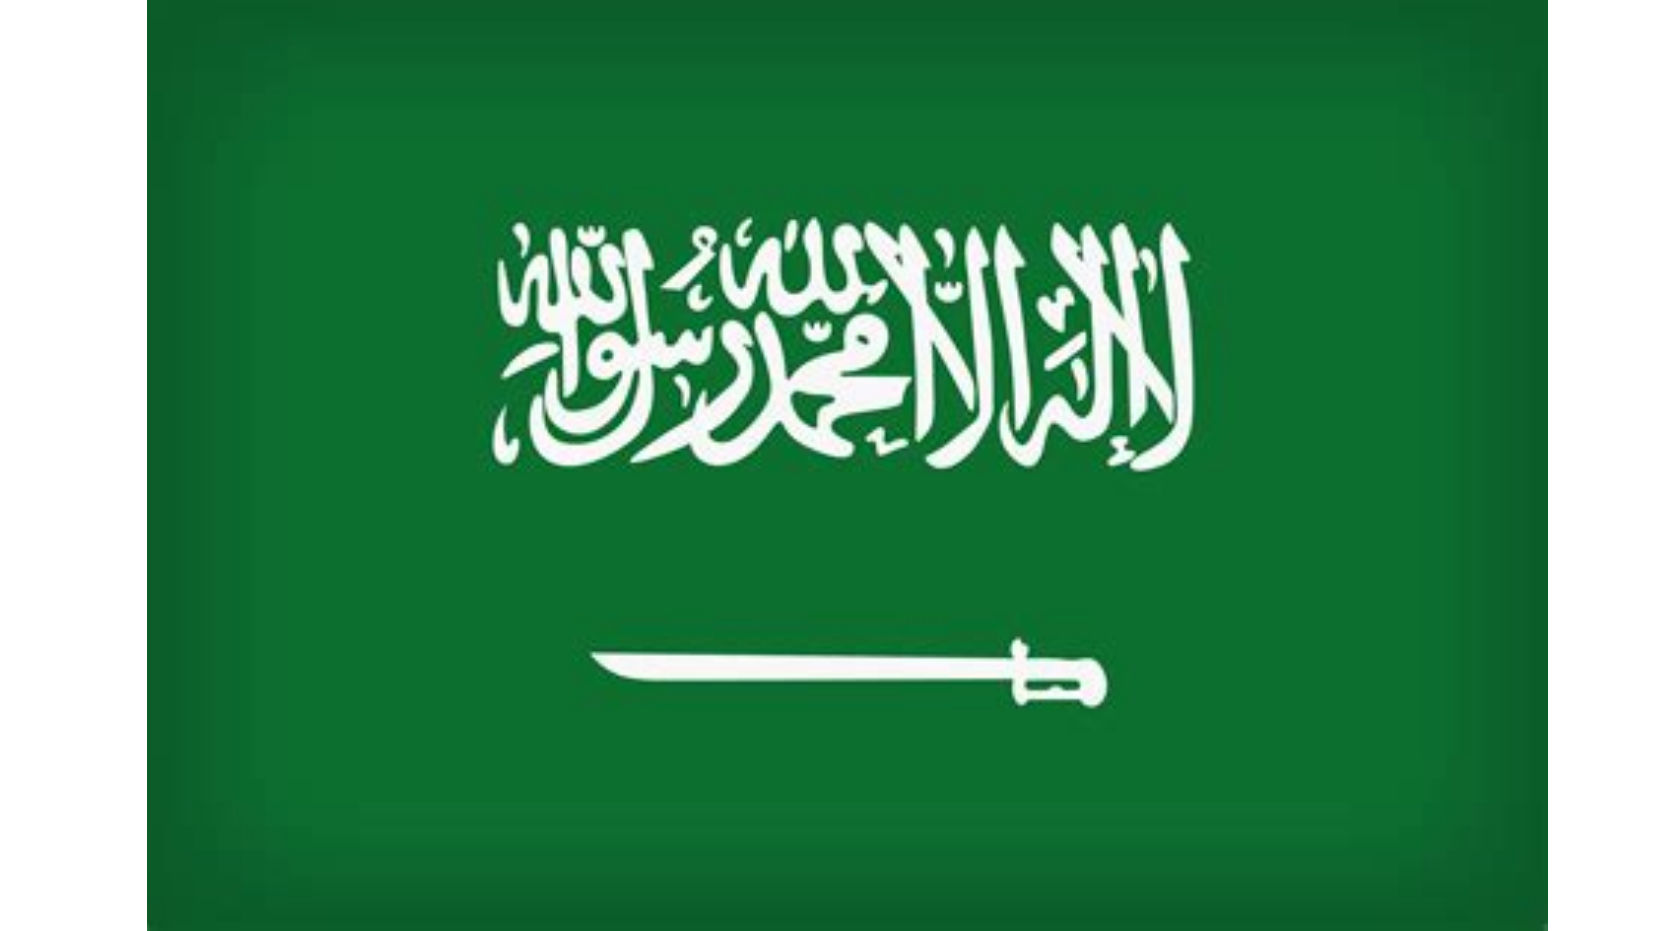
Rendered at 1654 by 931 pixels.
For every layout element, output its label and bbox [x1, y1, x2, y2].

picture [147, 0, 1548, 931]
